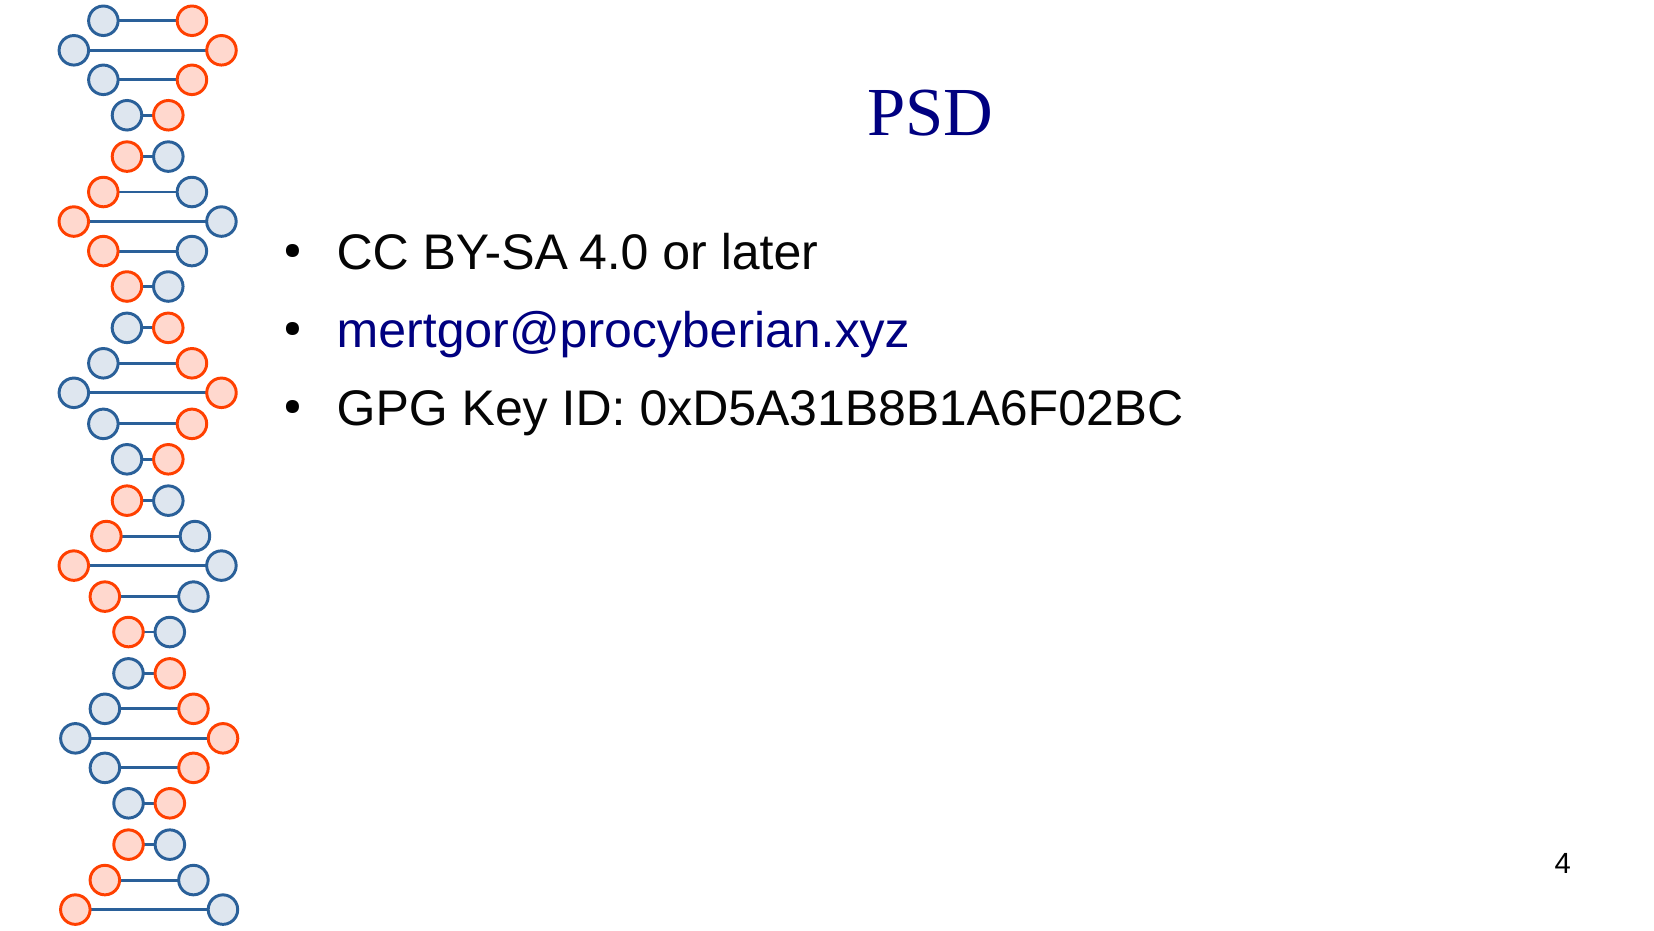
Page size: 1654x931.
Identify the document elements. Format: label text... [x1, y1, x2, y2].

list CC BY-SA 4.0 or later mertgor@procyberian.xyz GPG Key ID: 0xD5A31B8B1A6F02BC [265, 224, 1595, 764]
title PSD [265, 35, 1595, 189]
